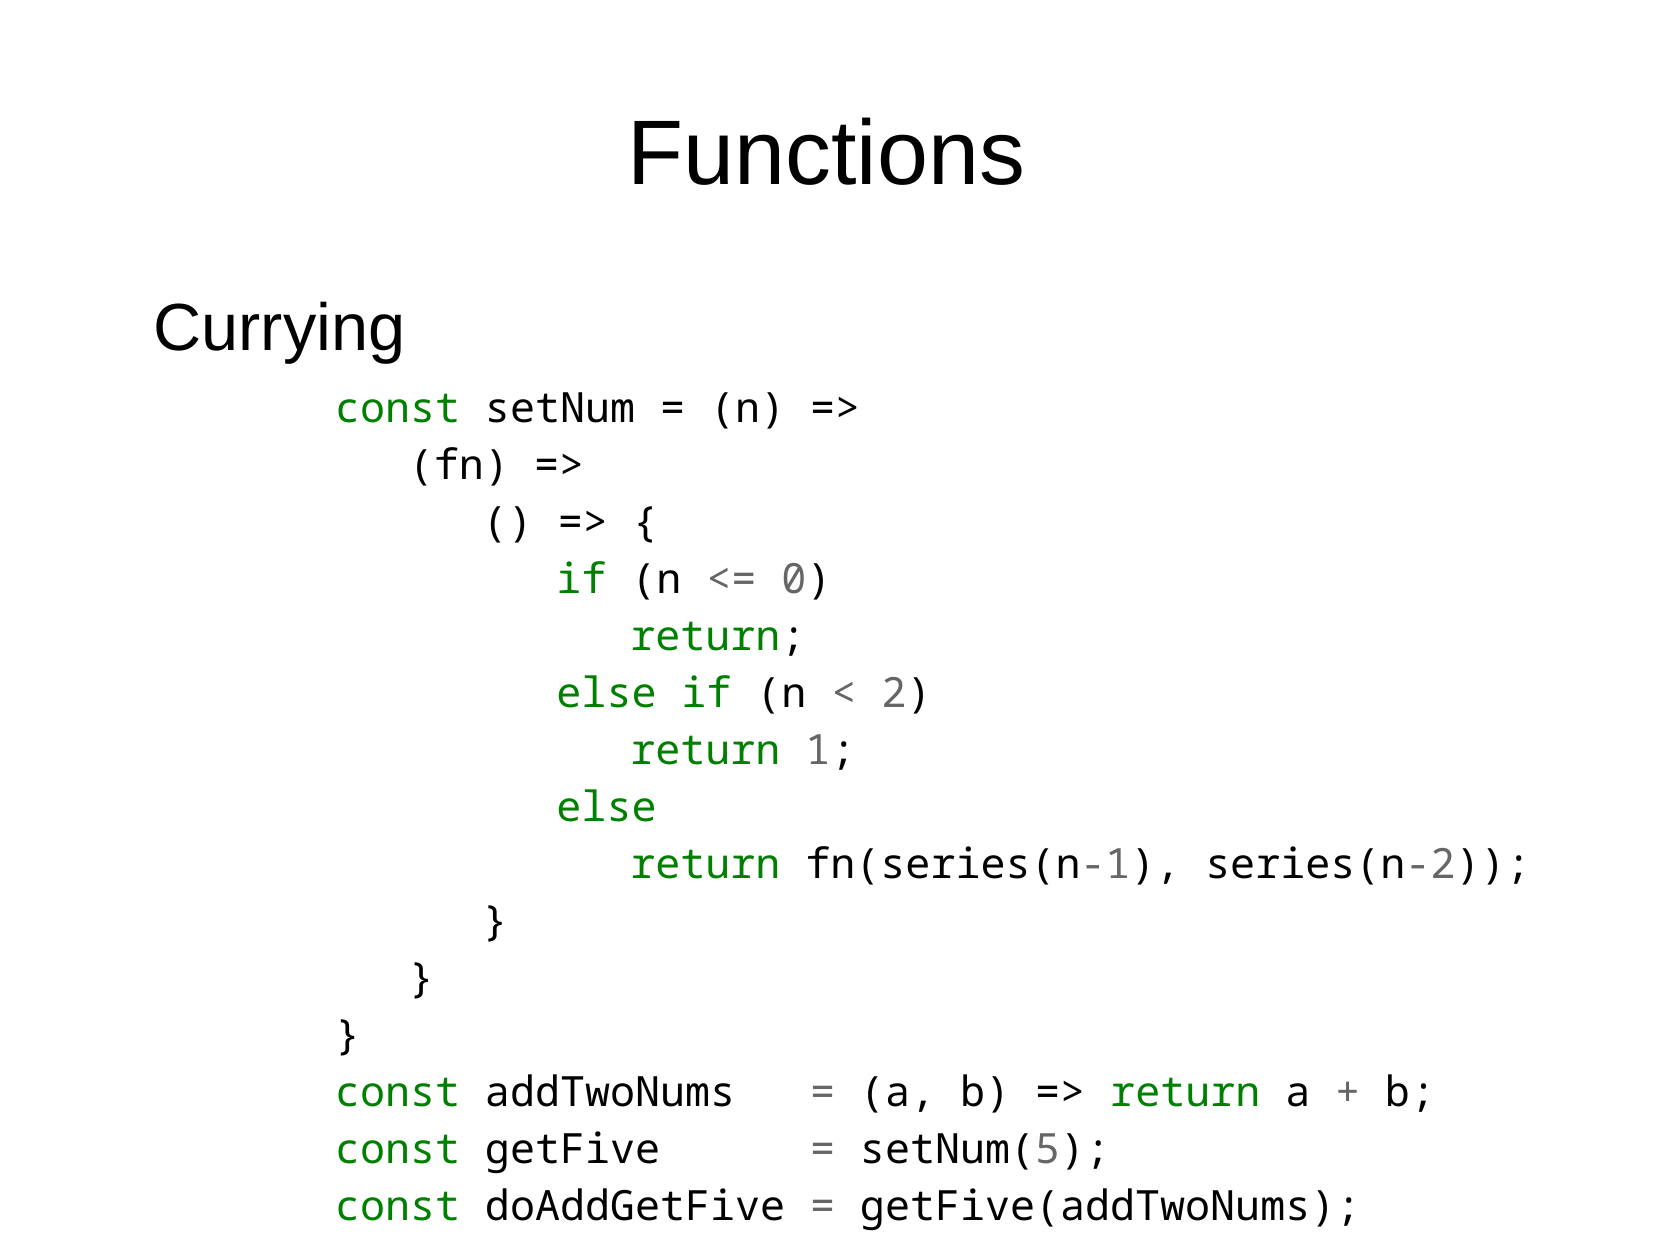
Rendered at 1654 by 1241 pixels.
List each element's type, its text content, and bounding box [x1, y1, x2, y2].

list Currying [82, 290, 1571, 1010]
text_box const setNum = (n) => (fn) => () => { if (n <= 0) return; else if (n < 2) return 1; else return fn(series(n-1), series(n-2)); } } } const addTwoNums = (a, b) => return a + b; const getFive = setNum(5); const doAddGetFive = getFive(addTwoNums); doAddGetFive(); [335, 377, 1540, 1155]
title Functions [82, 49, 1571, 257]
